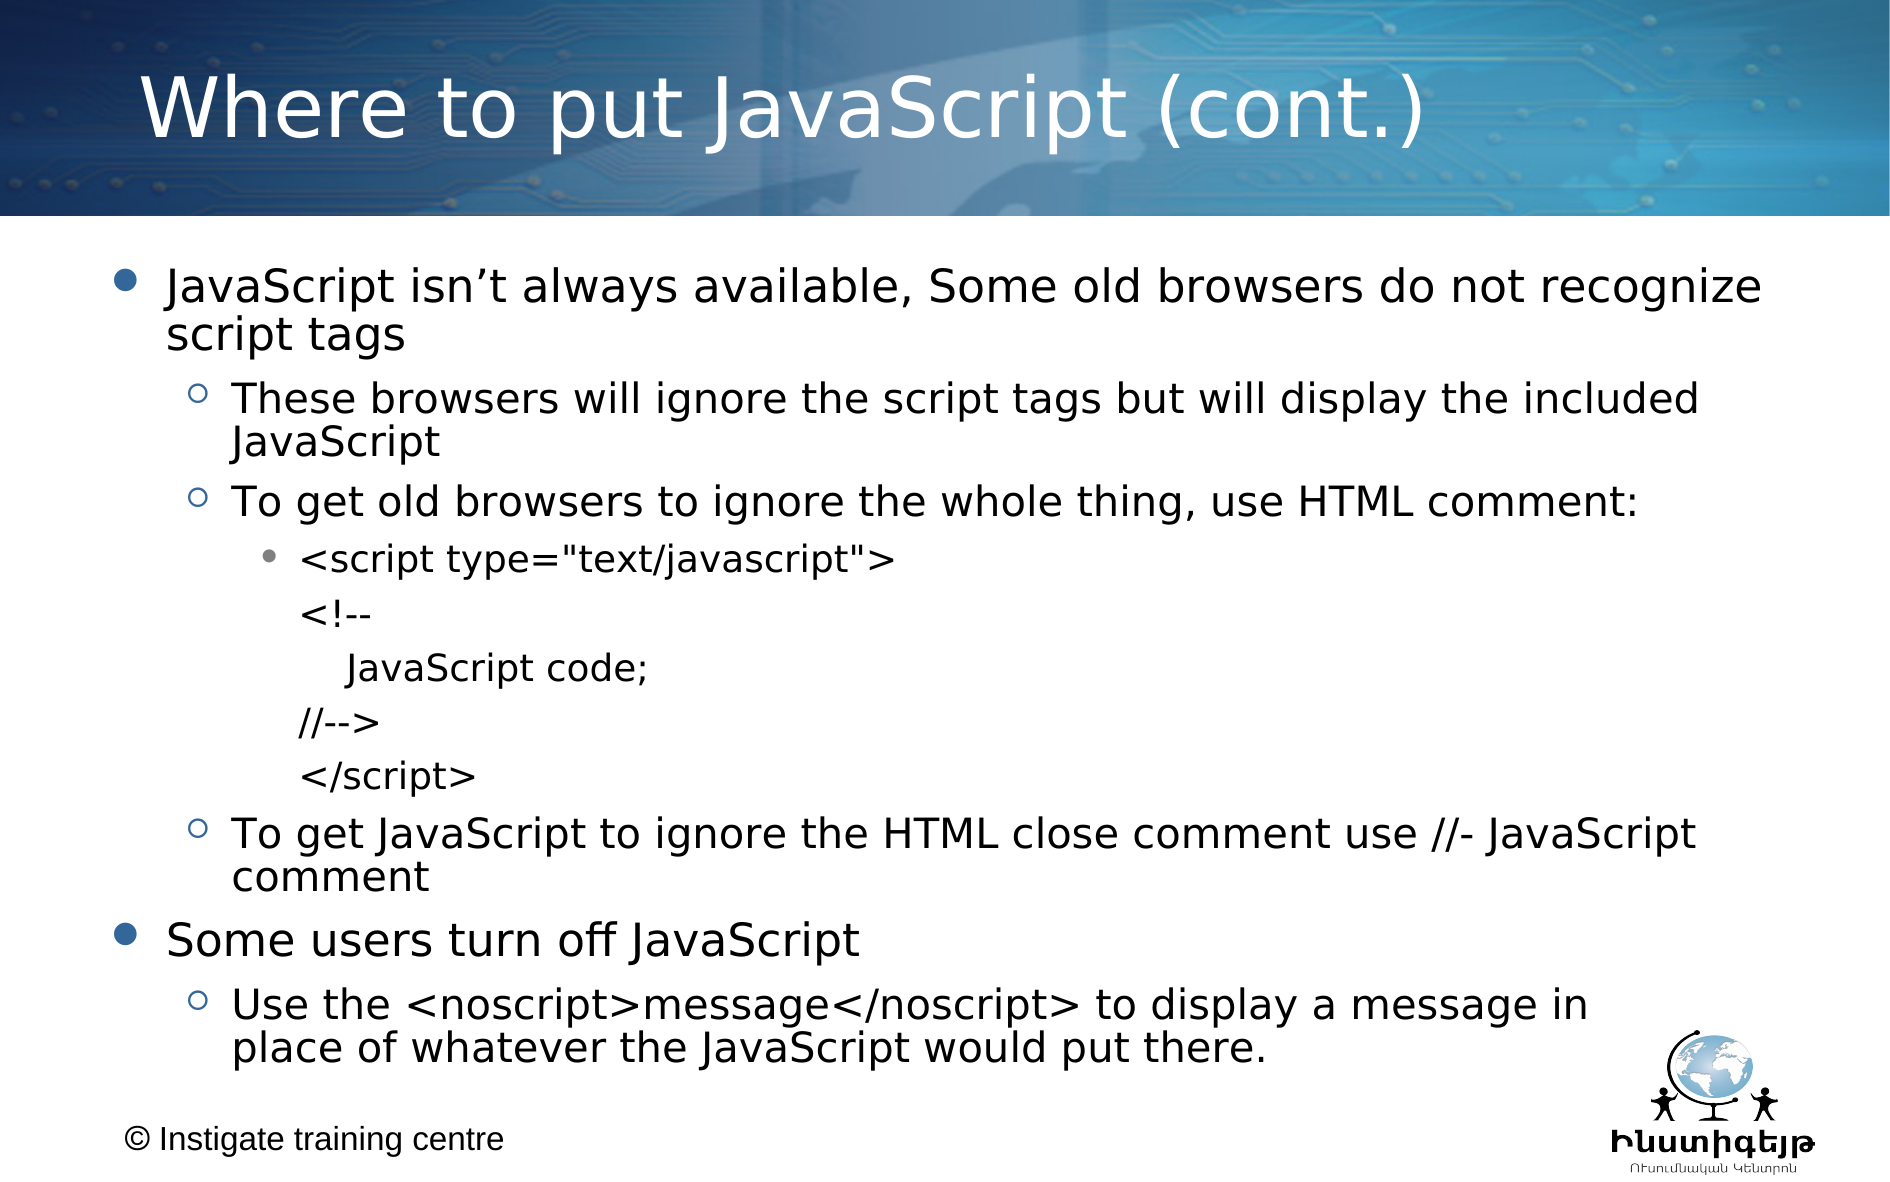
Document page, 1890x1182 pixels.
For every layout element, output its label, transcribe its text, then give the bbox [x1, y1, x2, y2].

picture [1612, 1030, 1815, 1175]
picture [0, 0, 1890, 216]
list JavaScript isn’t always available, Some old browsers do not recognize script tags These browsers will ignore the script tags but will display the included JavaScript To get old browsers to ignore the whole thing, use HTML comment: <script type="text/javascript"> <!-- JavaScript code; //--> </script> To get JavaScript to ignore the HTML close comment use //- JavaScript comment Some users turn off JavaScript Use the <noscript>message</noscript> to display a message in place of whatever the JavaScript would put there. [110, 264, 1801, 291]
